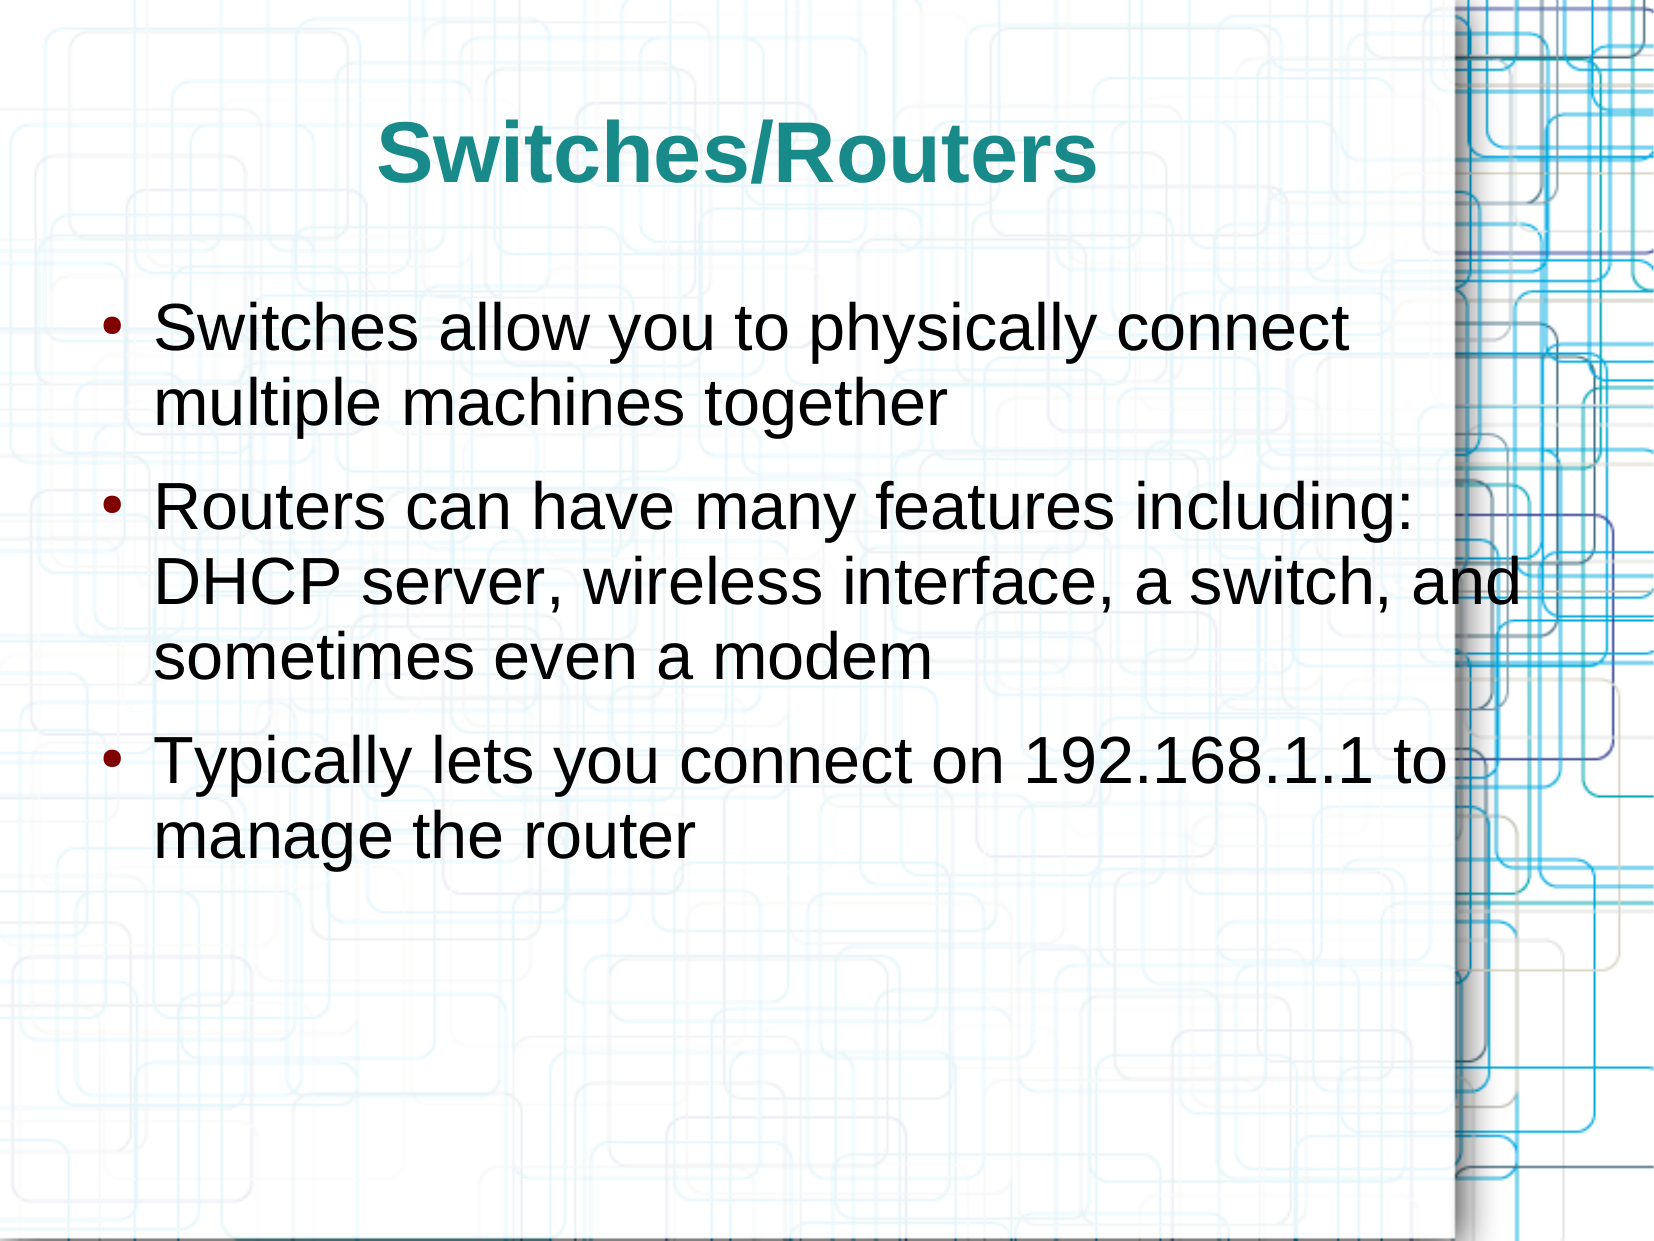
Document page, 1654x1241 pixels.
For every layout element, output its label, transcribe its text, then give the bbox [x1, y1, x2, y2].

title Switches/Routers [59, 49, 1418, 257]
list Switches allow you to physically connect multiple machines together Routers can have many features including: DHCP server, wireless interface, a switch, and sometimes even a modem Typically lets you connect on 192.168.1.1 to manage the router [82, 290, 1538, 1010]
picture [0, 0, 1654, 1241]
